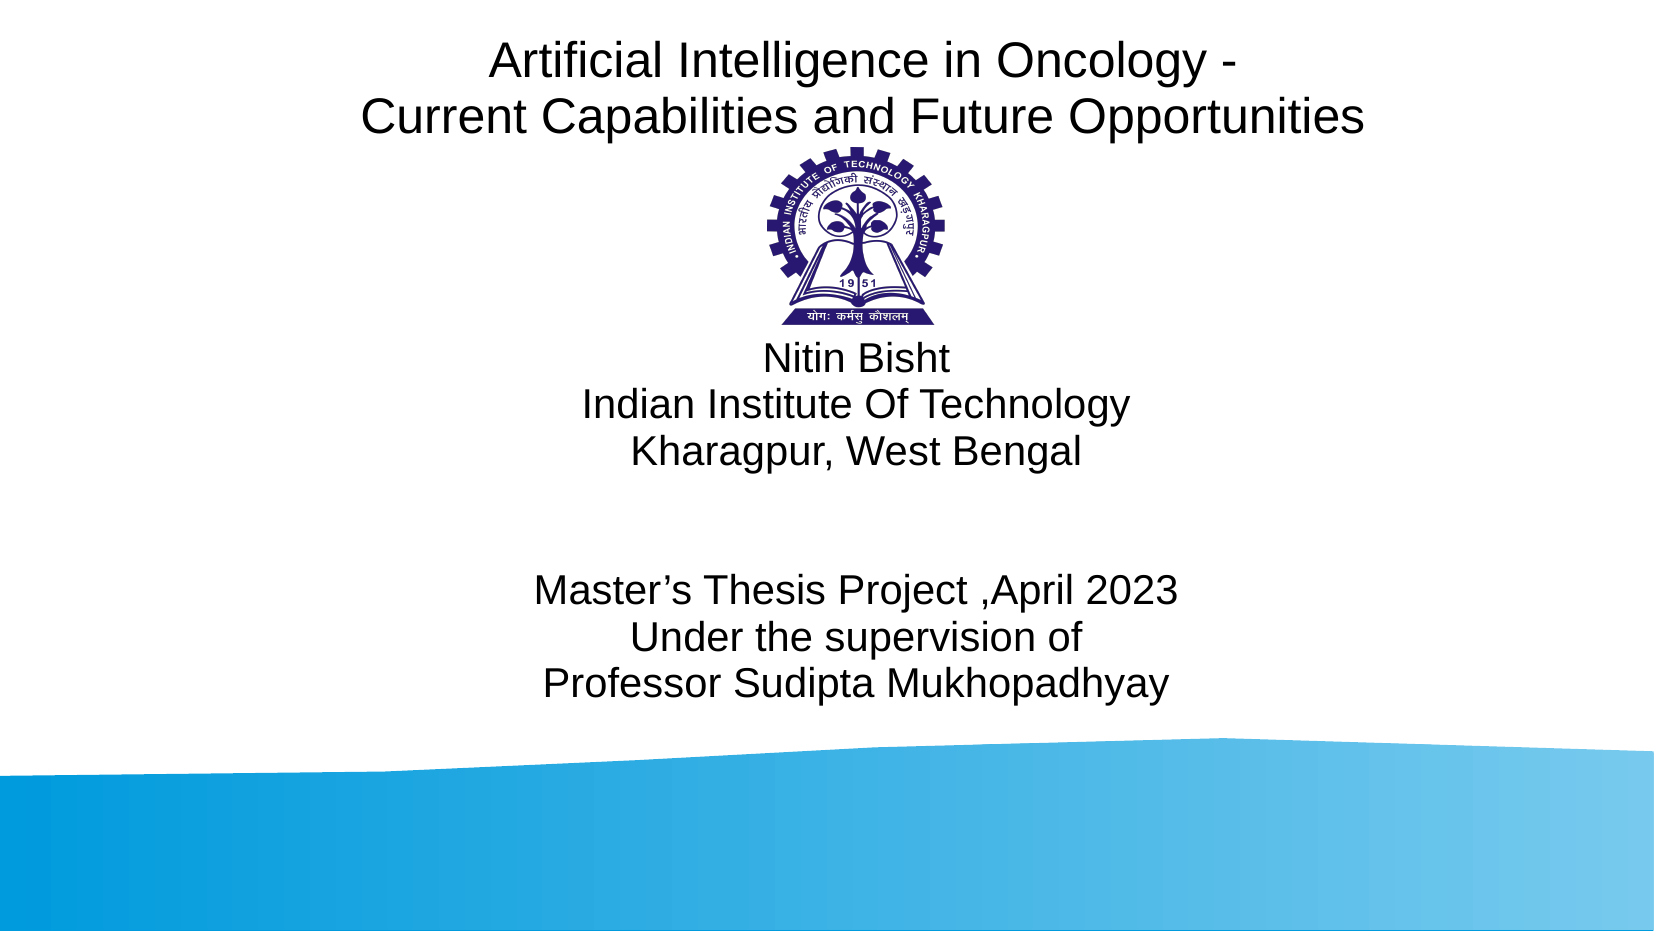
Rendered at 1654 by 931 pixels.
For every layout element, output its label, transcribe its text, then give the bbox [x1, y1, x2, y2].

title Artificial Intelligence in Oncology - Current Capabilities and Future Opportunities Nitin Bisht Indian Institute Of Technology Kharagpur, West Bengal Master’s Thesis Project ,April 2023 Under the supervision of Professor Sudipta Mukhopadhyay [118, 0, 1595, 860]
picture [767, 147, 945, 325]
